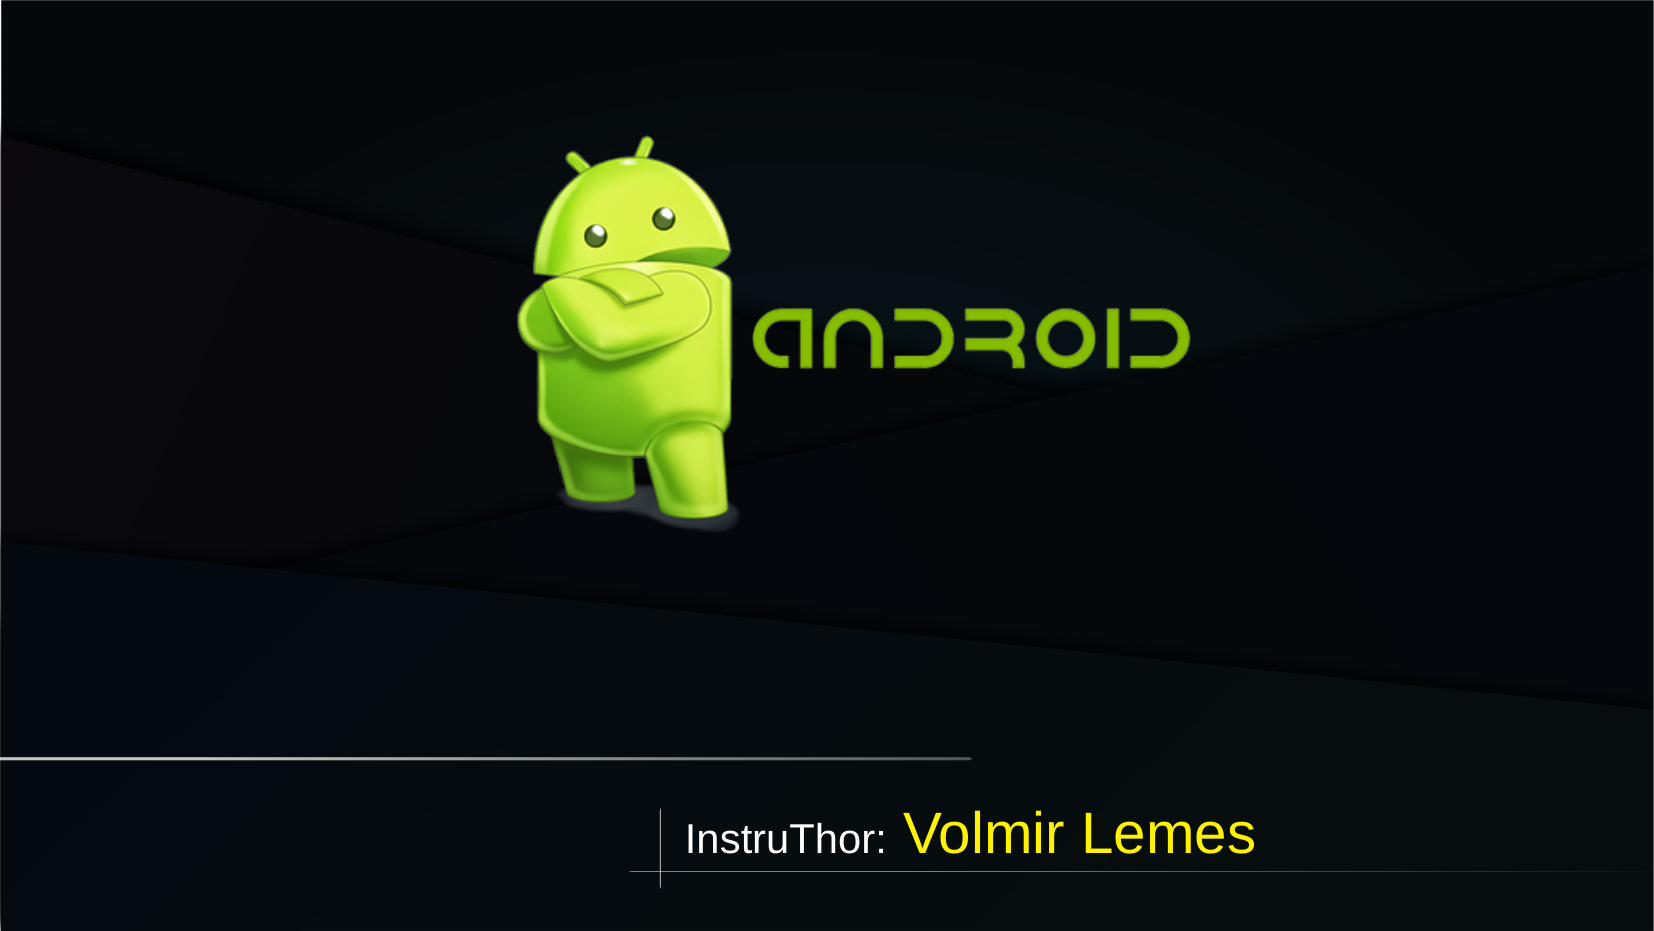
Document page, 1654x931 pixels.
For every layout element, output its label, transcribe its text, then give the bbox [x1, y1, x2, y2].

picture [0, 0, 1654, 931]
title InstruThor: Volmir Lemes [685, 779, 1430, 888]
